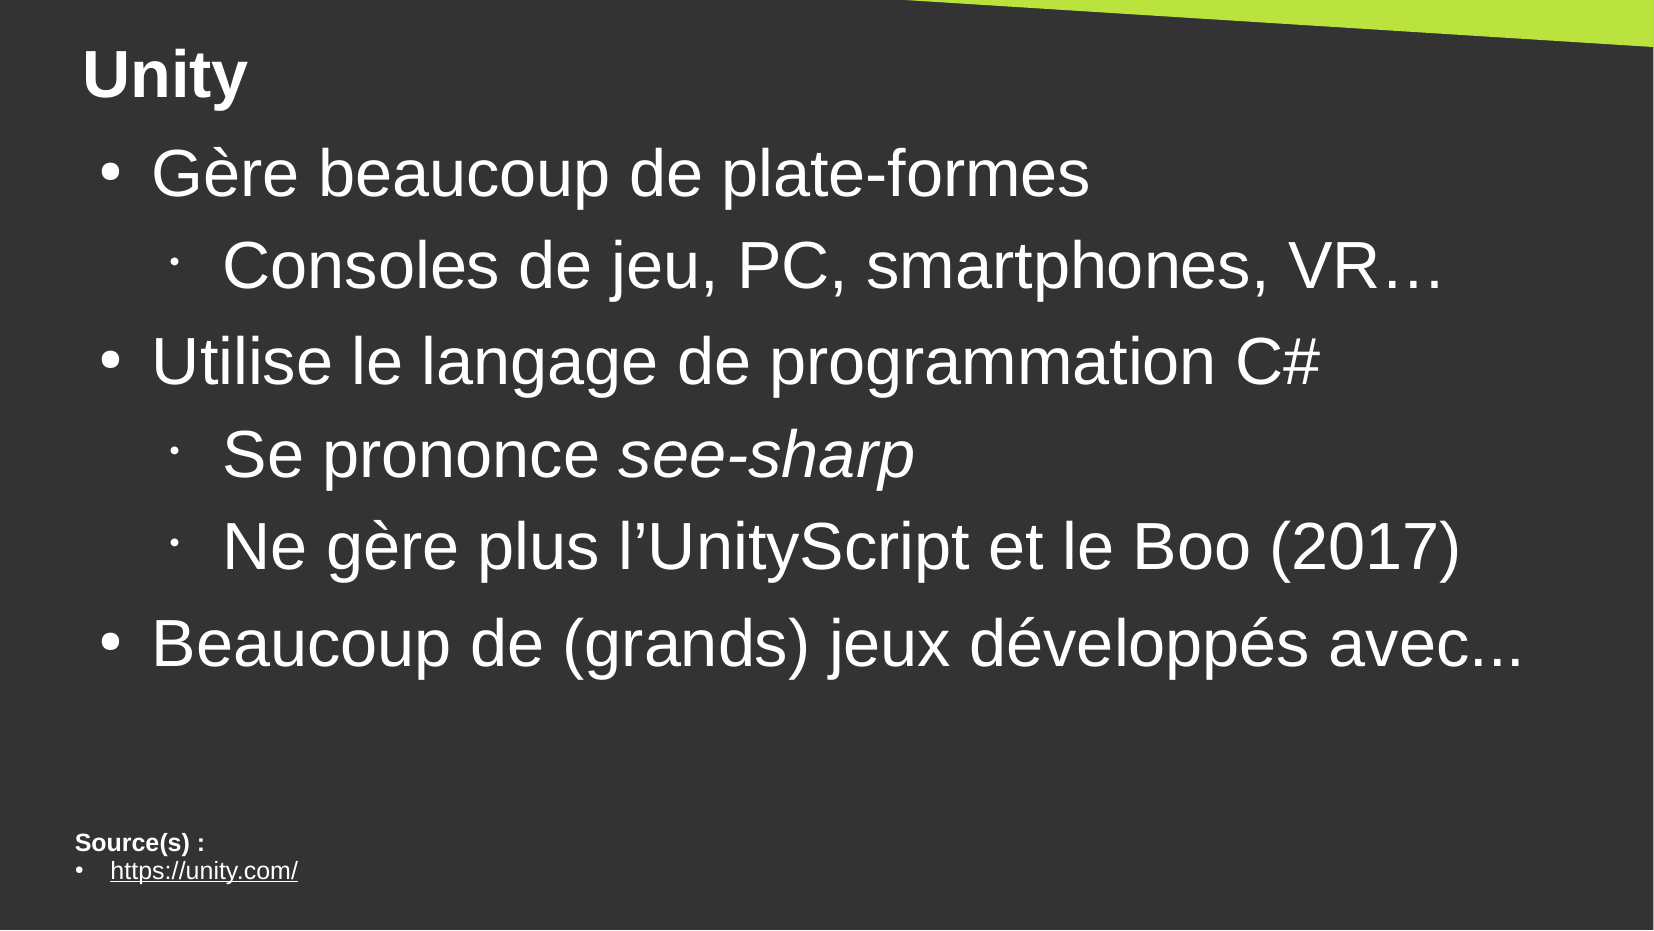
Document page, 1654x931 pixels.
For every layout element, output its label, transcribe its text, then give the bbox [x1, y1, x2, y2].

text_box Source(s) : https://unity.com/ [60, 821, 1546, 921]
text_box [904, 0, 1654, 48]
list Gère beaucoup de plate-formes Consoles de jeu, PC, smartphones, VR… Utilise le langage de programmation C# Se prononce see-sharp Ne gère plus l’UnityScript et le Boo (2017) Beaucoup de (grands) jeux développés avec... [80, 135, 1620, 697]
title Unity [82, 37, 1571, 112]
